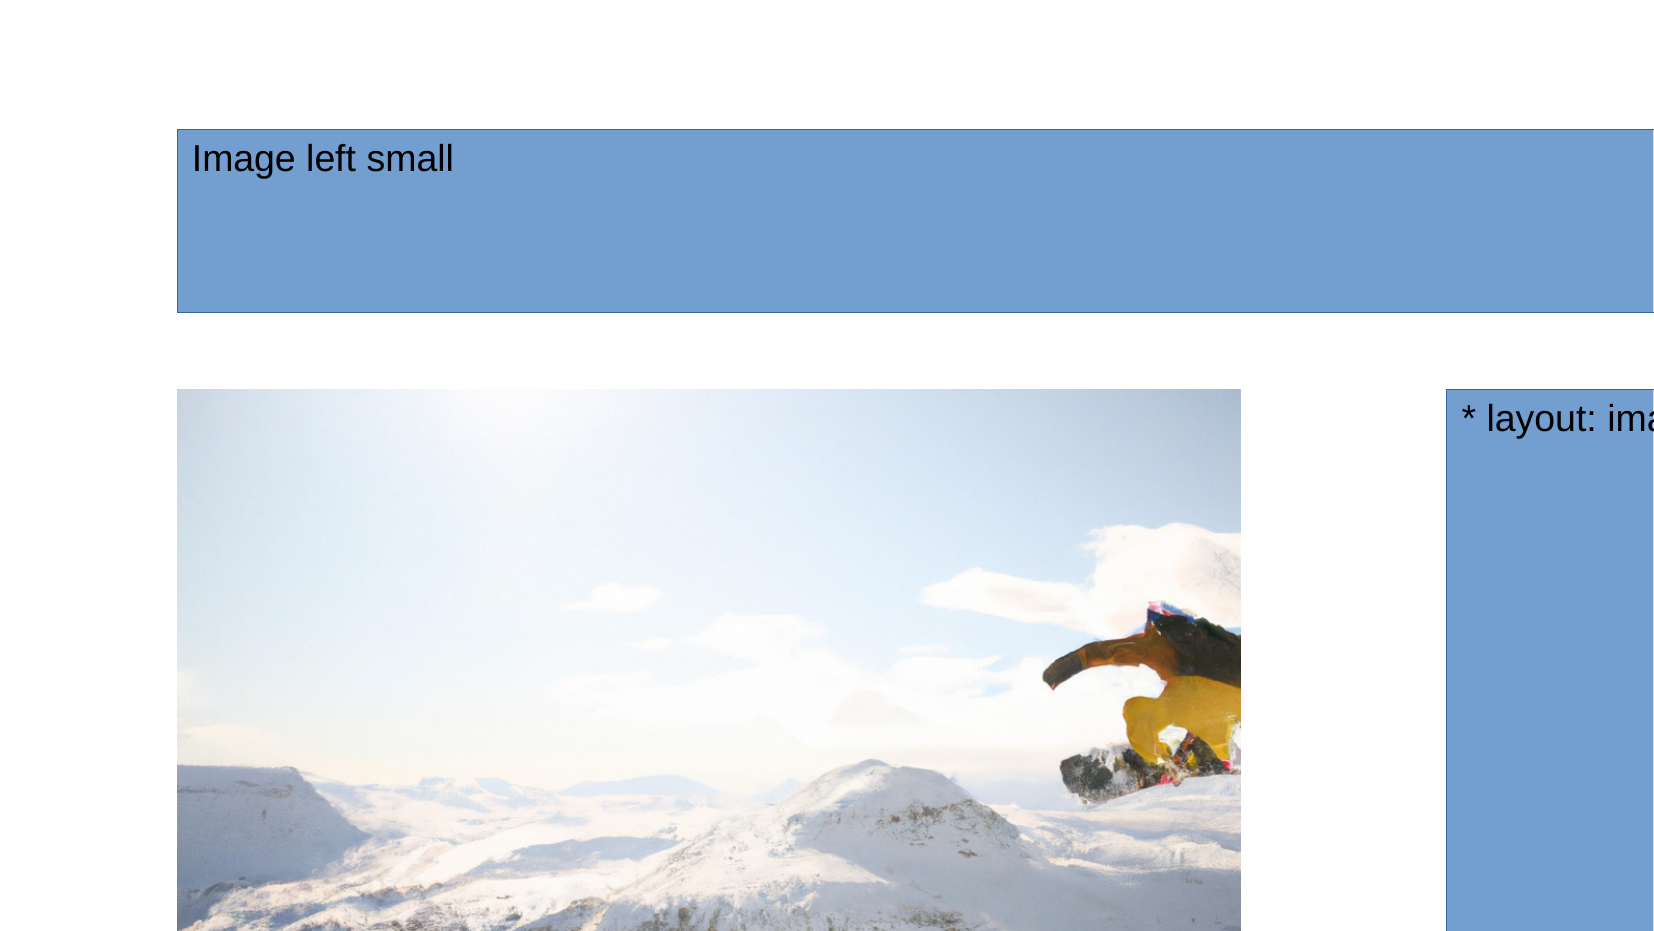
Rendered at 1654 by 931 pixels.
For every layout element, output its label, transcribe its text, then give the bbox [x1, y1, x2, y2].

text_box Image left small [177, 129, 1654, 313]
picture [177, 389, 1241, 931]
text_box * layout: image_left_small * Another bullet * And the final bullet [1446, 389, 1654, 931]
